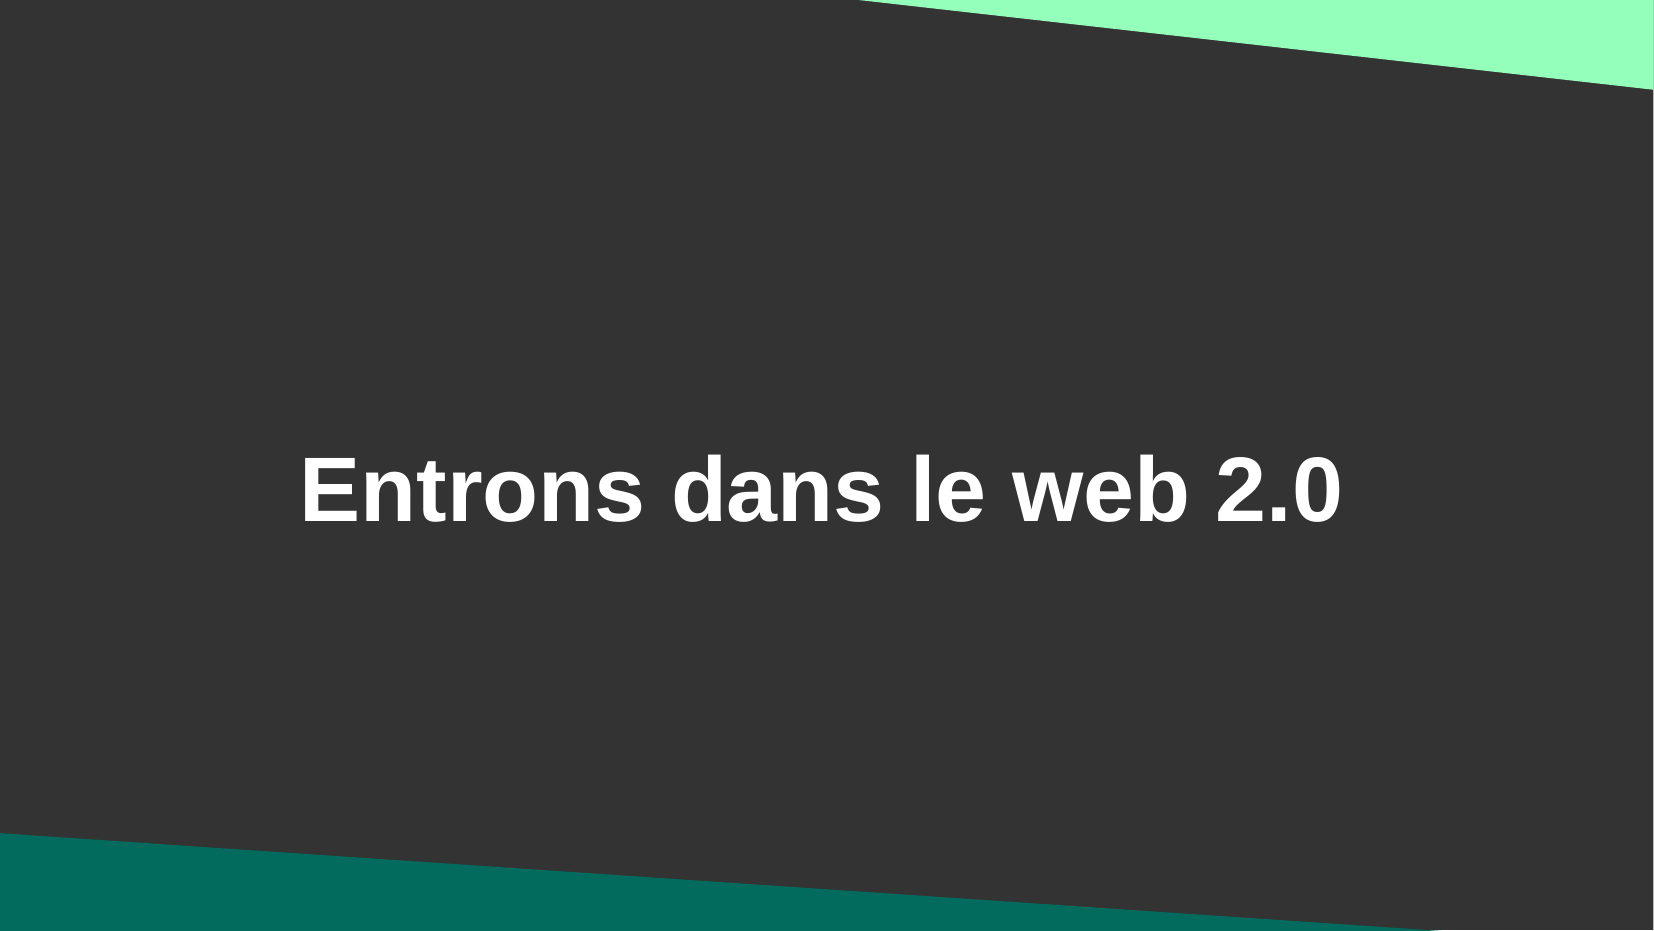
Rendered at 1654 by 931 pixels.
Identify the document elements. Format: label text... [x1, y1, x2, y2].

text_box [858, 0, 1654, 90]
title Entrons dans le web 2.0 [22, 438, 1622, 542]
